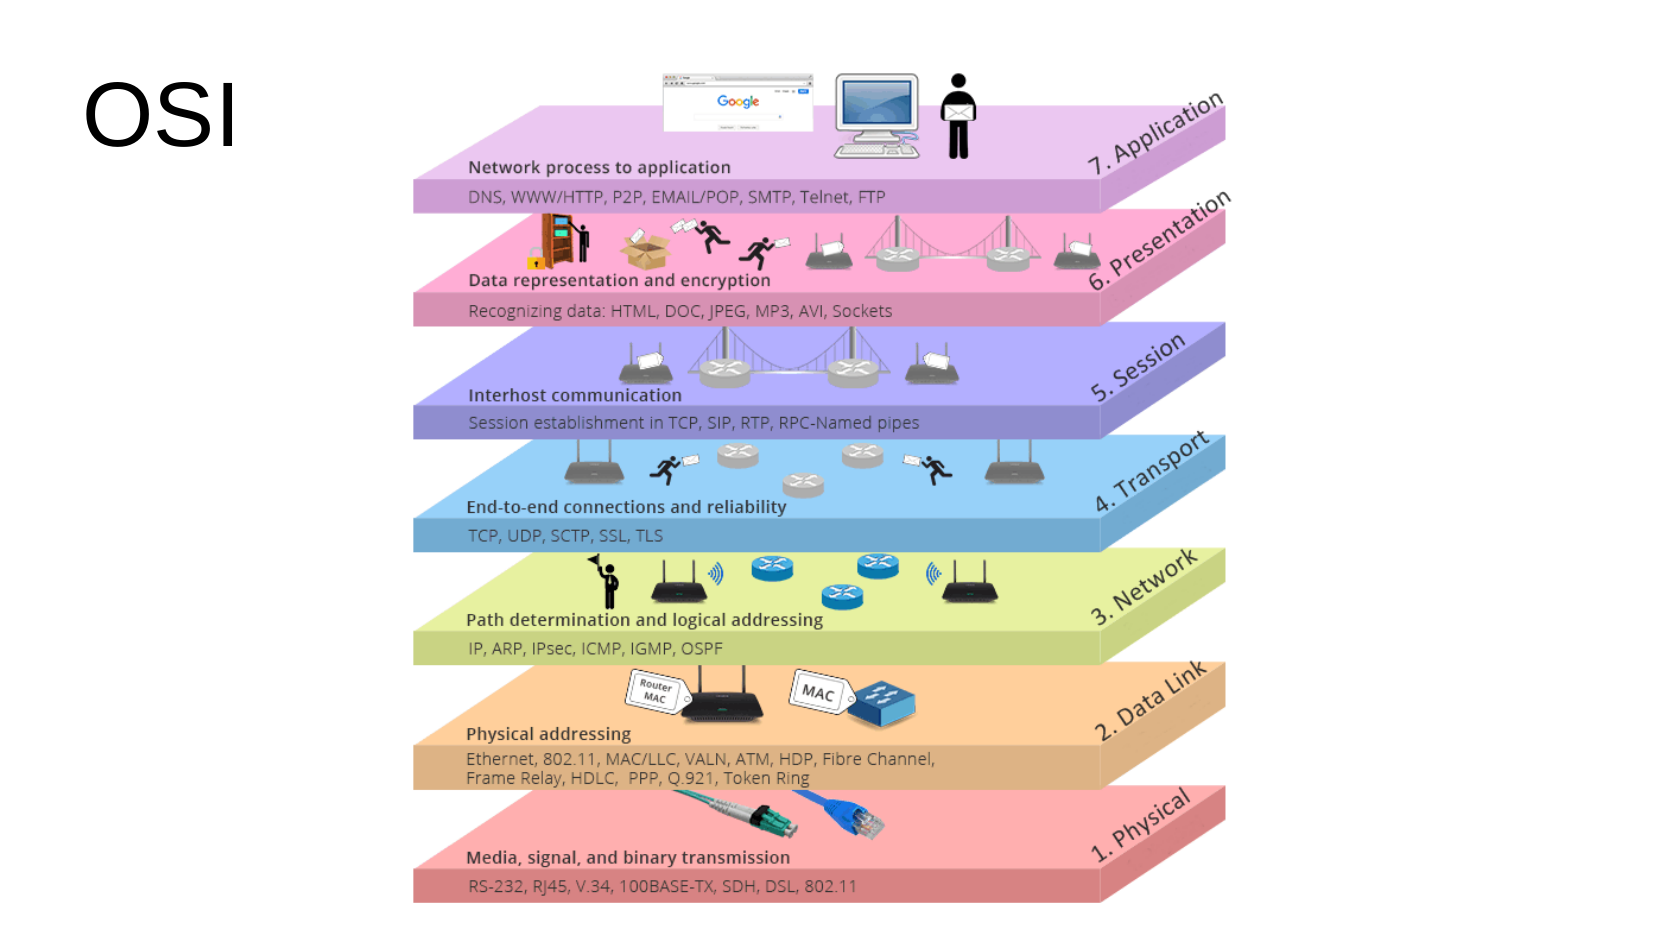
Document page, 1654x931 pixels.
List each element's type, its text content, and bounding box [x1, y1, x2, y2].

picture [398, 58, 1241, 916]
title OSI [82, 37, 1571, 193]
